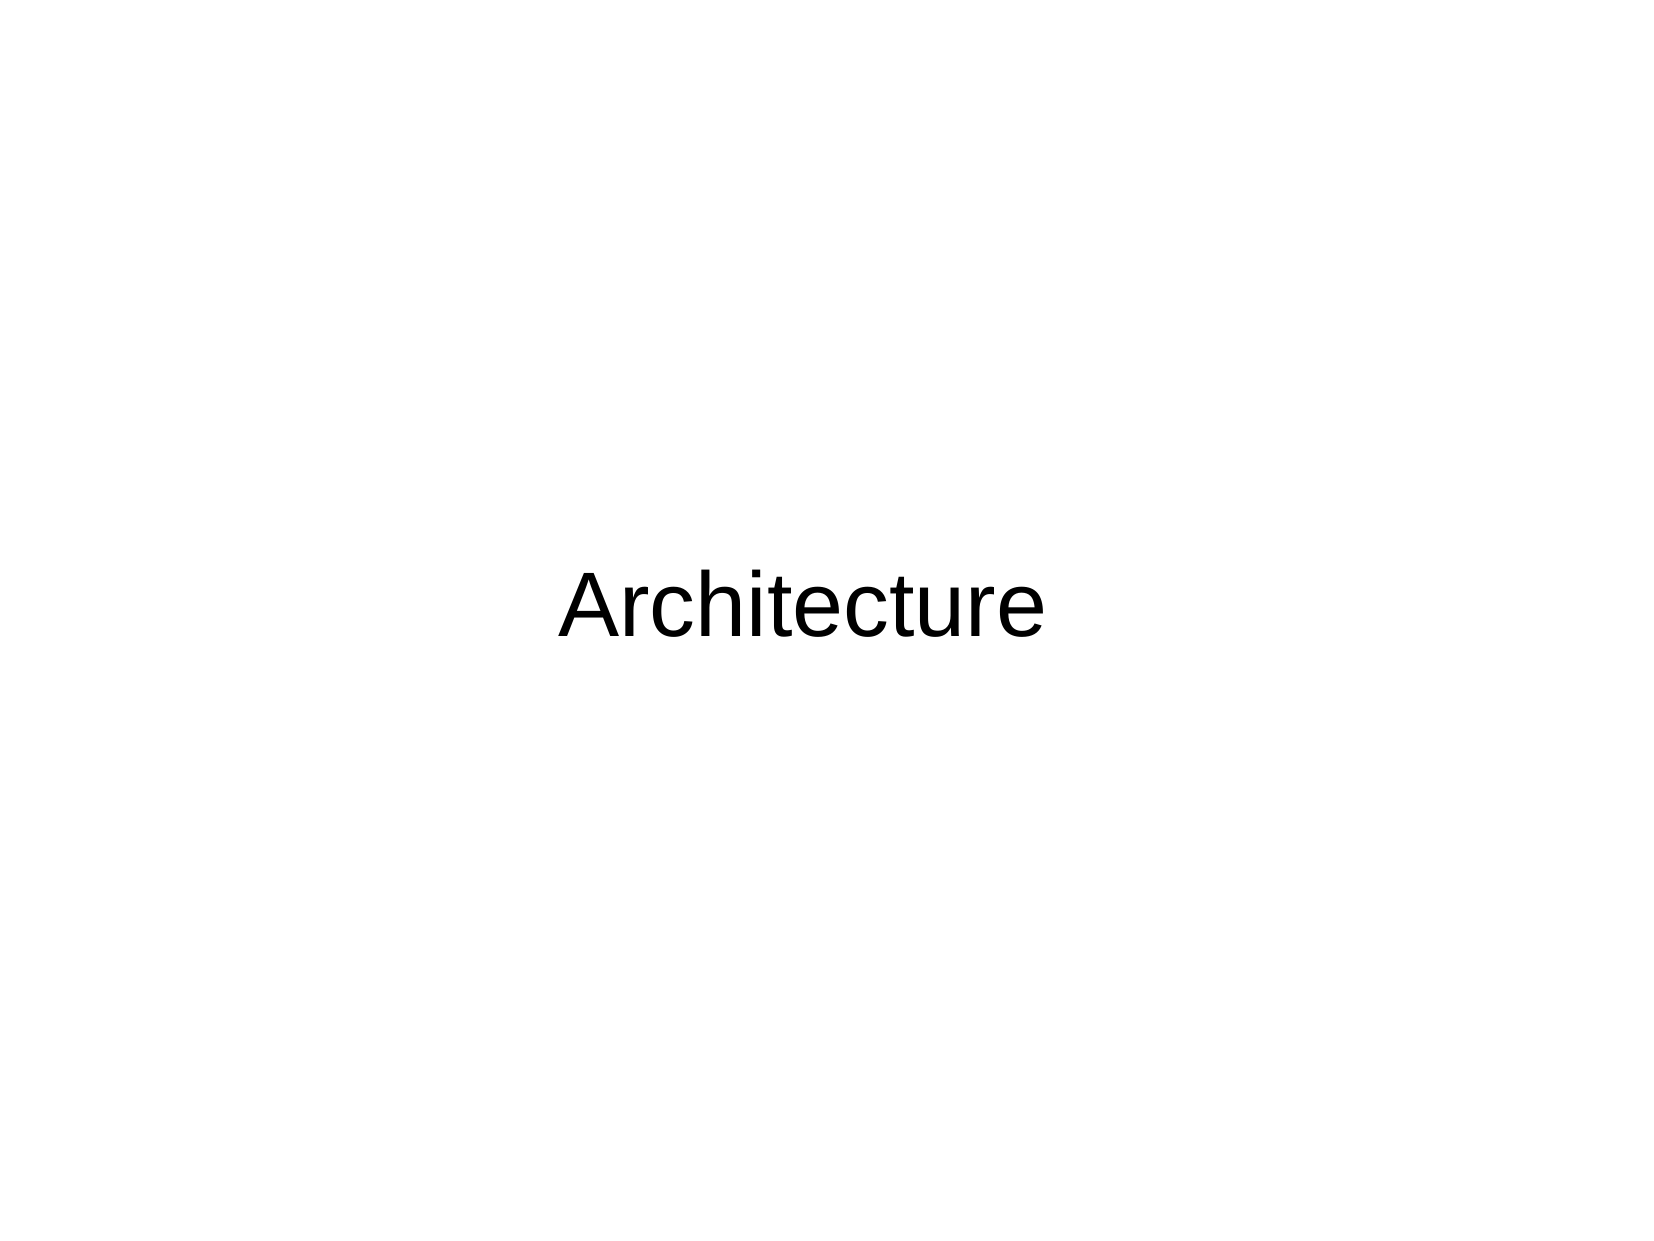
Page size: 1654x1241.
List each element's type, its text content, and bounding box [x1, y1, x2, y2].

title Architecture [59, 501, 1548, 709]
